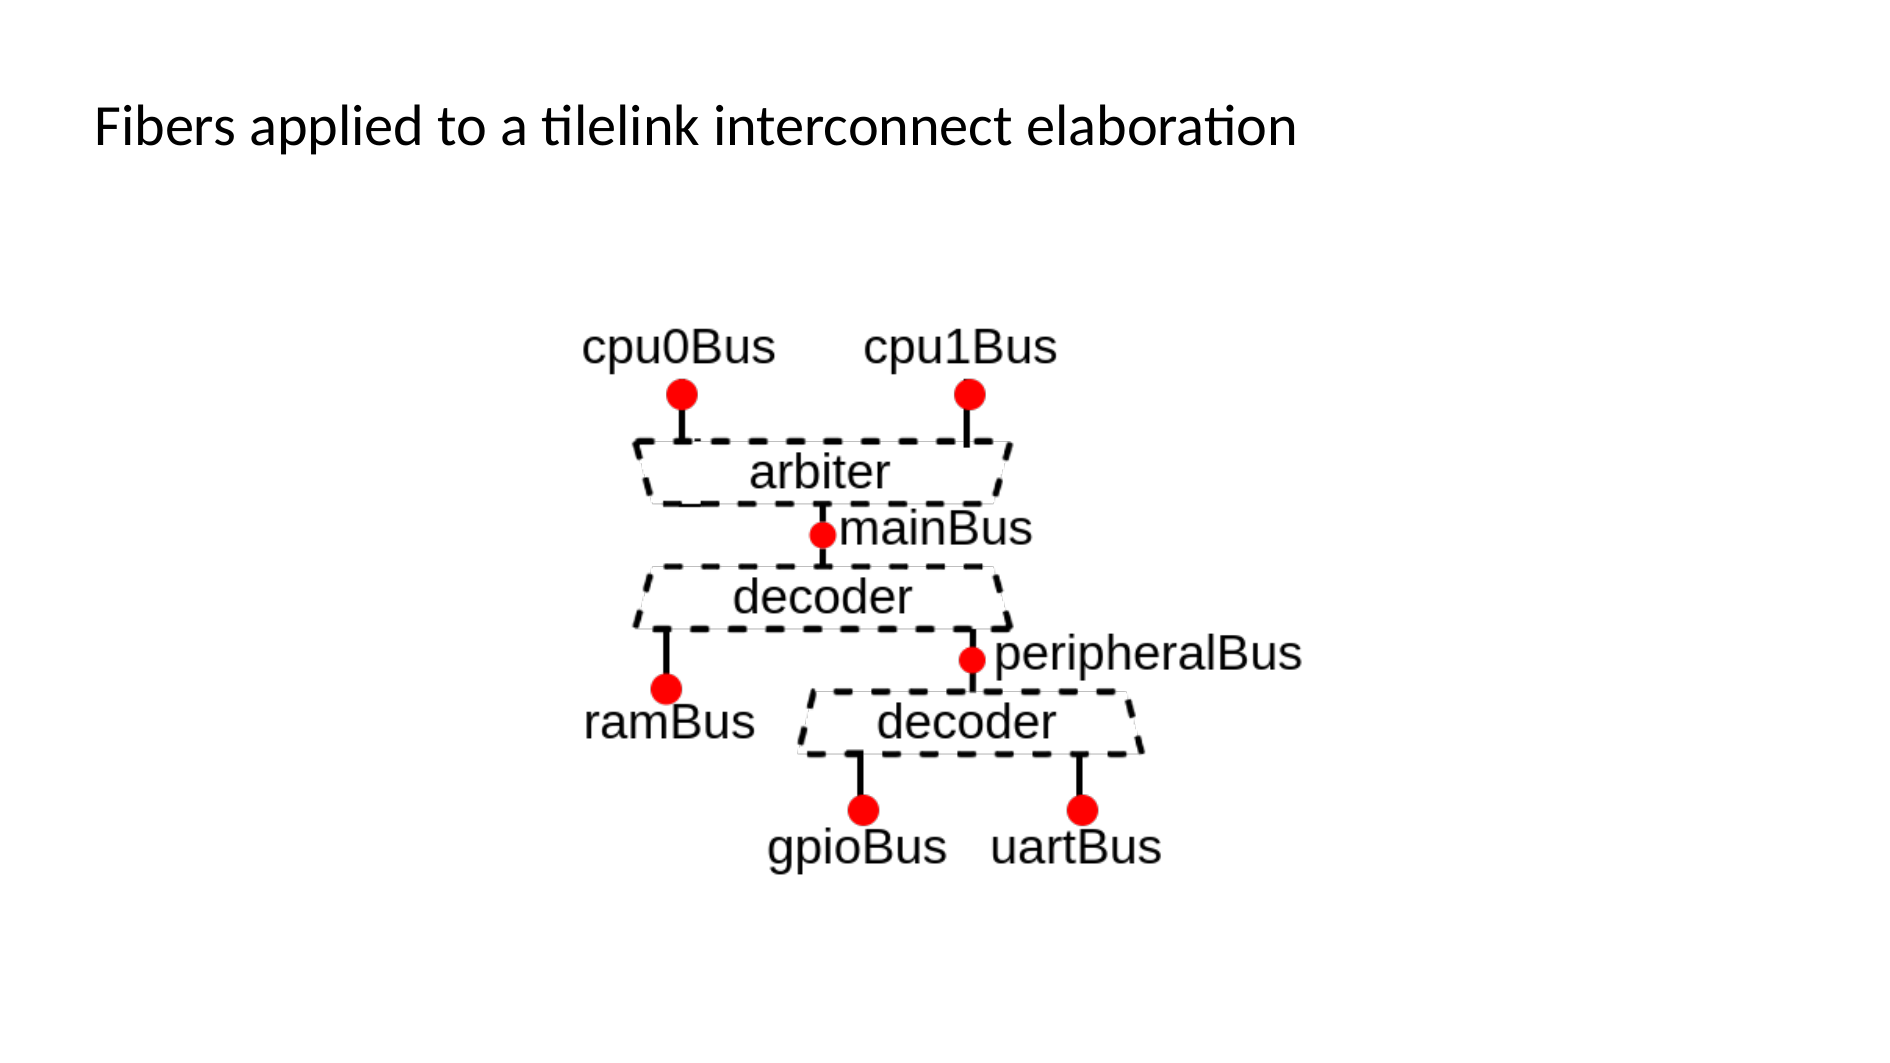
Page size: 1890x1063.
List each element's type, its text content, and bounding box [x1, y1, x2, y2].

picture [507, 251, 1402, 945]
title Fibers applied to a tilelink interconnect elaboration [94, 42, 1796, 220]
